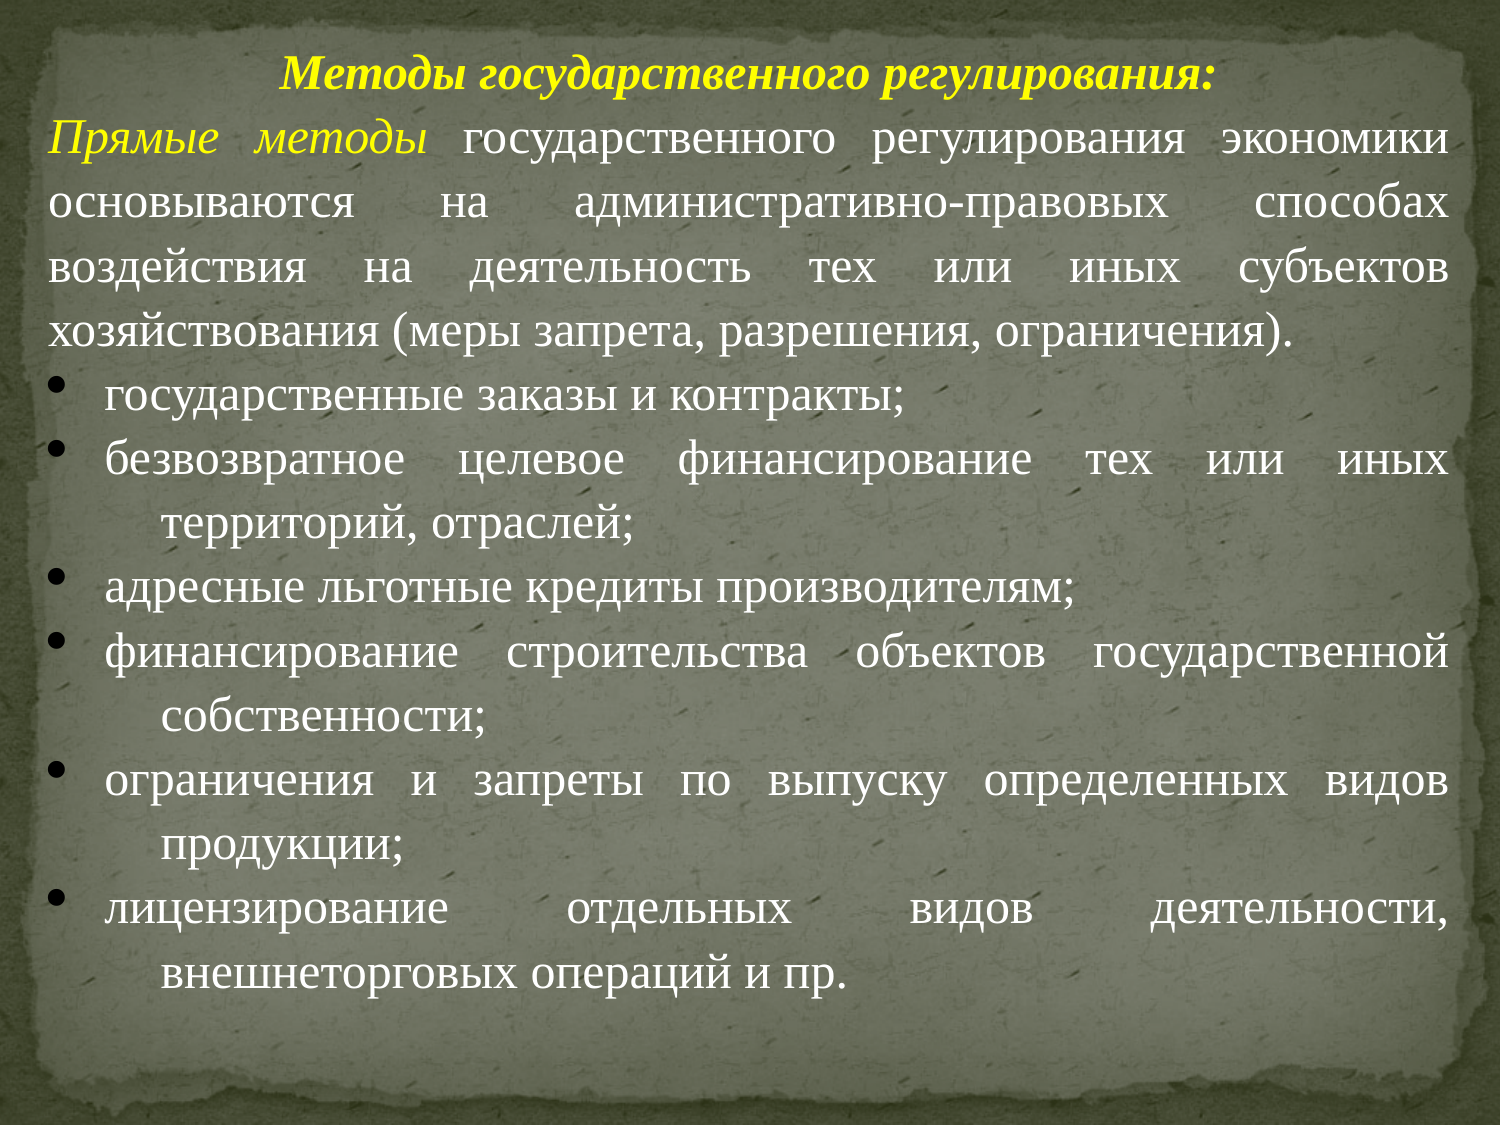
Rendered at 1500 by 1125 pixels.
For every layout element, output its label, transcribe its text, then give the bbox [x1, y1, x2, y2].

text_box Методы государственного регулирования: Прямые методы государственного регулирования экономики основываются на административно-правовых способах воздействия на деятельность тех или иных субъектов хозяйствования (меры запрета, разрешения, ограничения). государственные заказы и контракты; безвозвратное целевое финансирование тех или иных территорий, отраслей; адресные льготные кредиты производителям; финансирование строительства объектов государственной собственности; ограничения и запреты по выпуску определенных видов продукции; лицензирование отдельных видов деятельности, внешнеторговых операций и пр. [33, 28, 1465, 1006]
